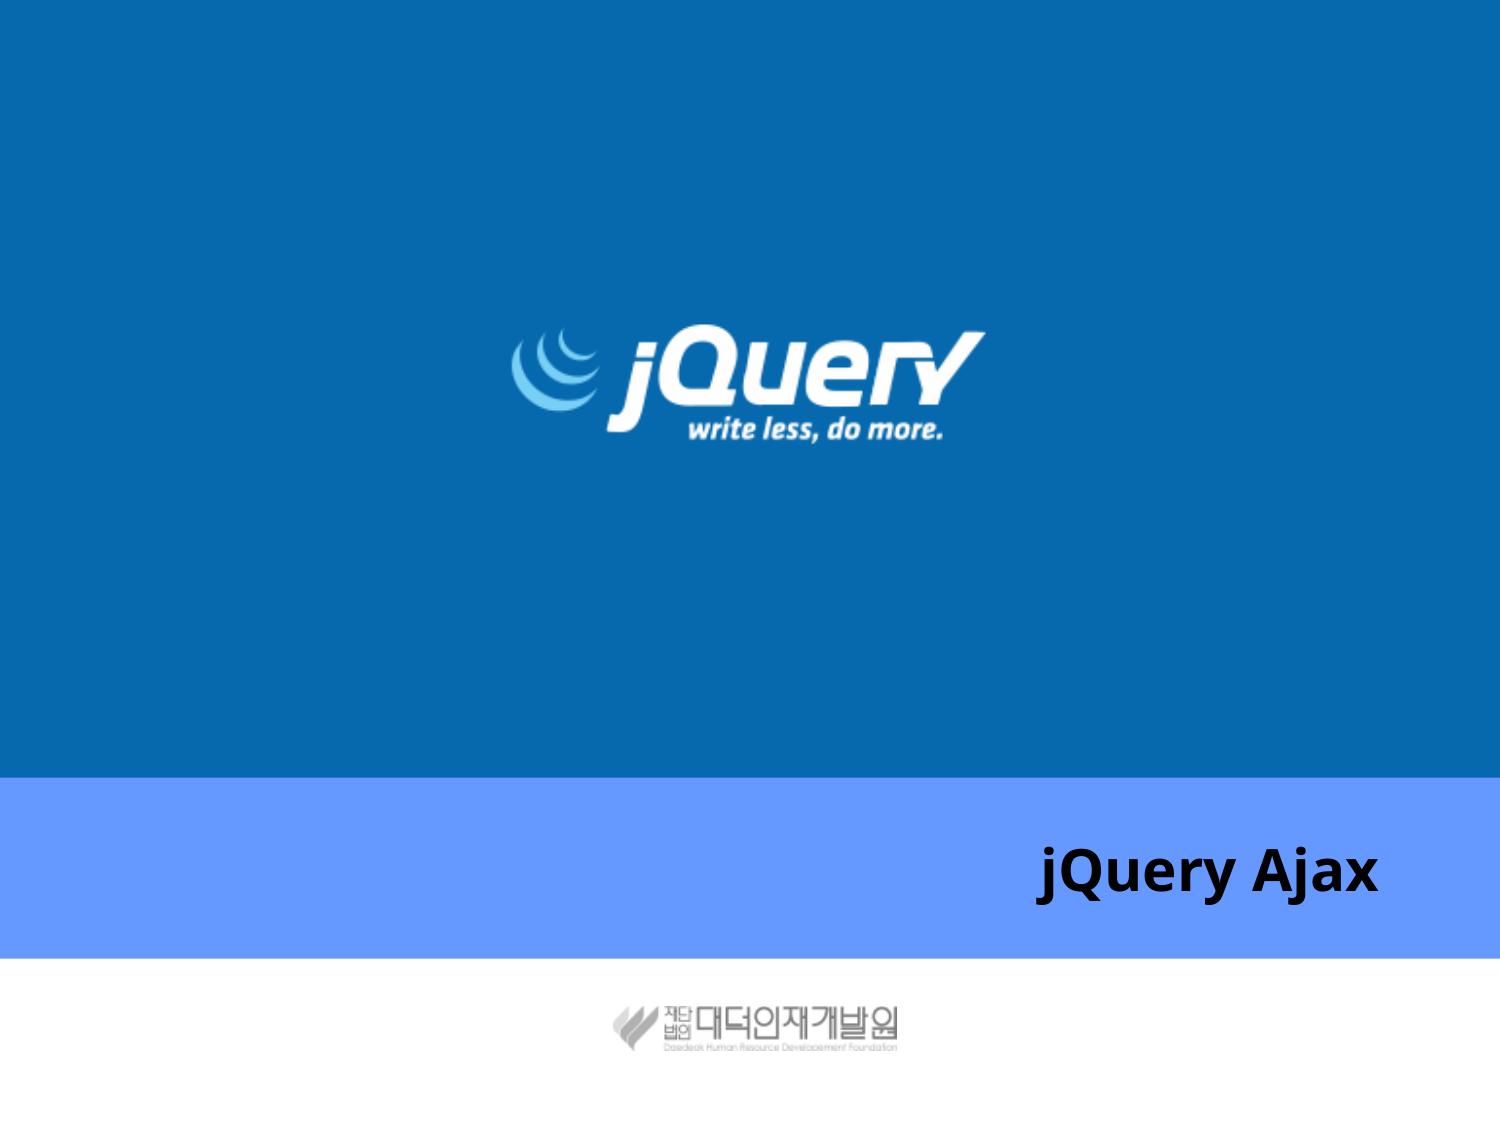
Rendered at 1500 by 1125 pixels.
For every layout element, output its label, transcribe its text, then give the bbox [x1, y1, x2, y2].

text_box jQuery Ajax [910, 825, 1394, 911]
picture [0, 0, 1500, 777]
picture [613, 1006, 897, 1051]
